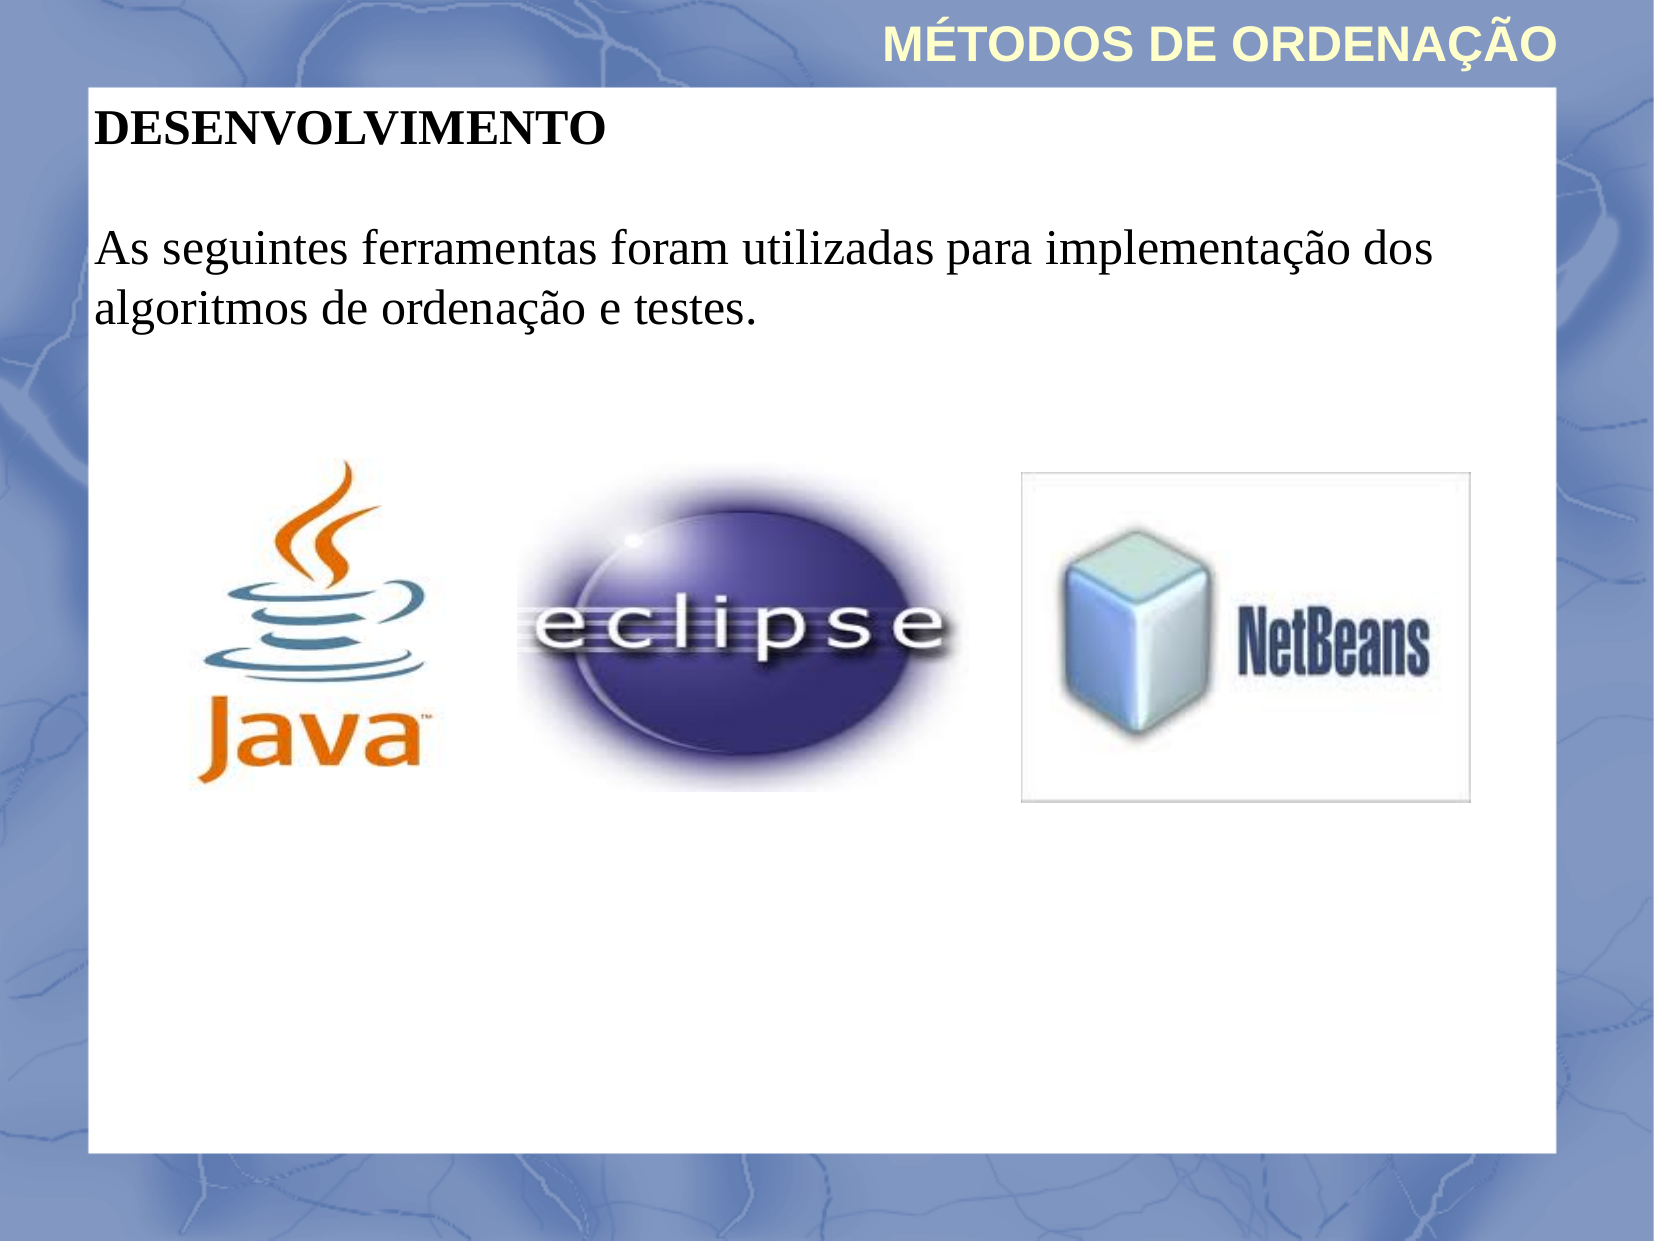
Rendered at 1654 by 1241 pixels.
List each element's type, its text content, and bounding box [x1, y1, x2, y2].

picture [0, 0, 1654, 1241]
text_box MÉTODOS DE ORDENAÇÃO [141, 0, 1559, 83]
text_box DESENVOLVIMENTO As seguintes ferramentas foram utilizadas para implementação dos algoritmos de ordenação e testes. [94, 94, 1548, 1146]
